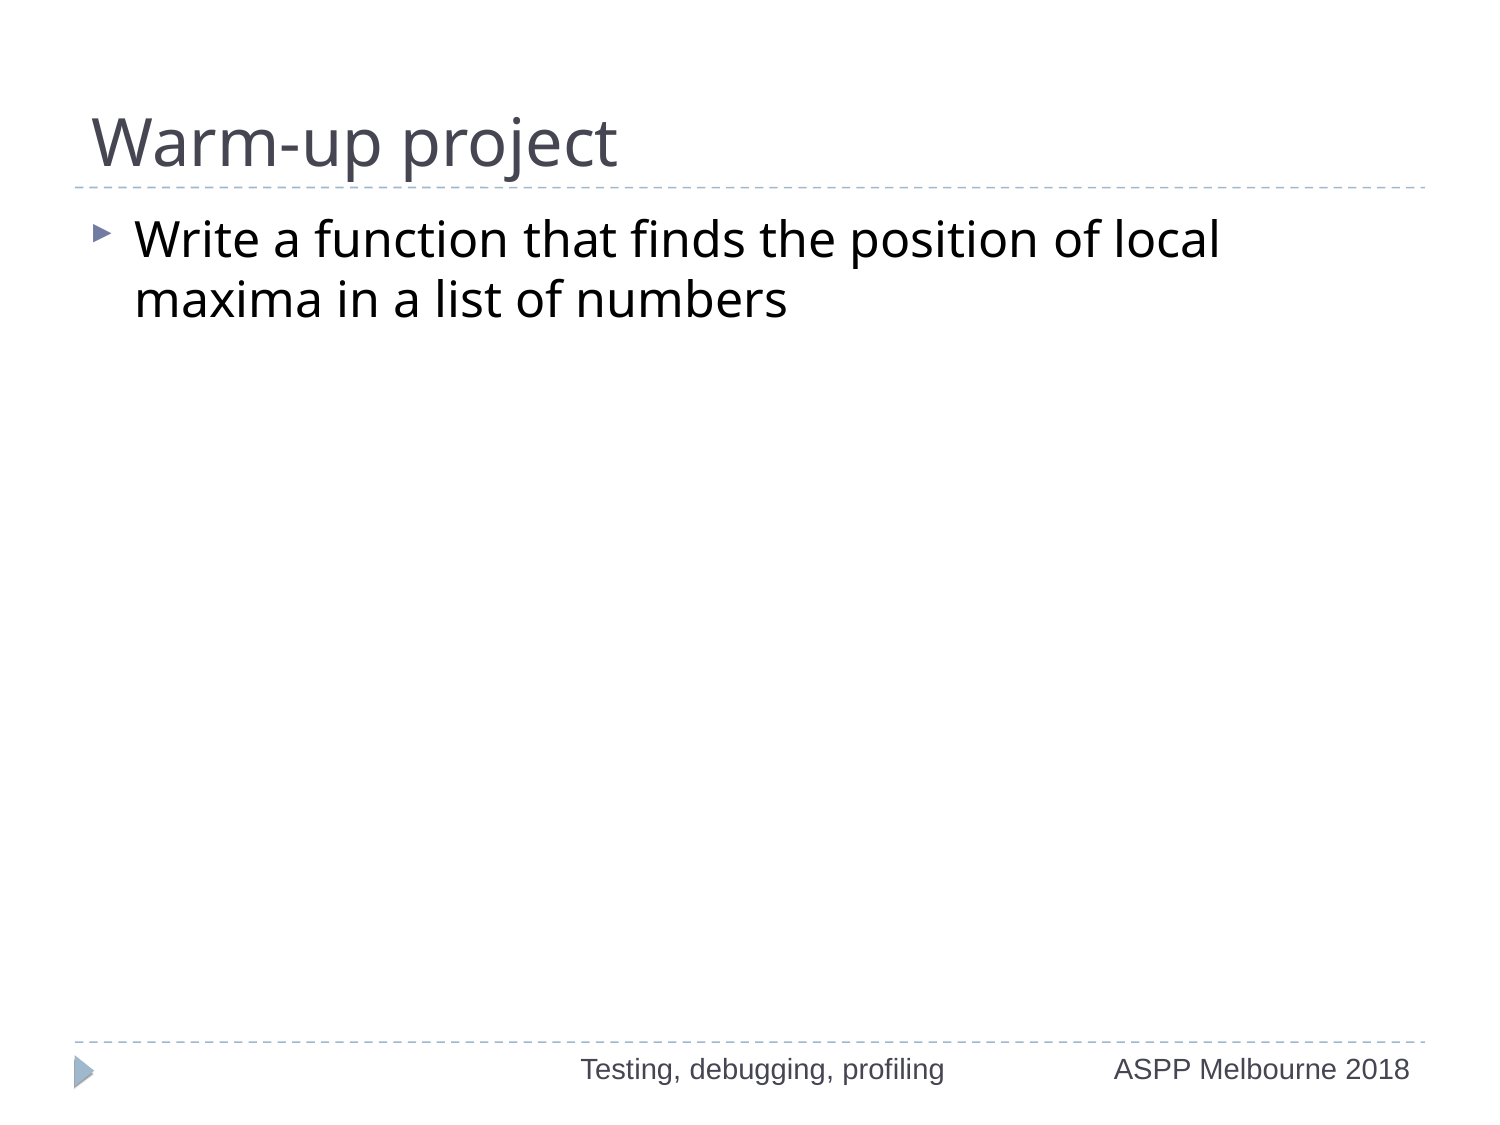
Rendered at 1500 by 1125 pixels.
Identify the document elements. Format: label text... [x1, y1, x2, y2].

footer Testing, debugging, profiling [475, 1042, 1051, 1103]
title Warm-up project [76, 24, 1427, 188]
slide_number ASPP Melbourne 2018 [1051, 1042, 1426, 1103]
list Write a function that finds the position of local maxima in a list of numbers [75, 200, 1425, 1010]
